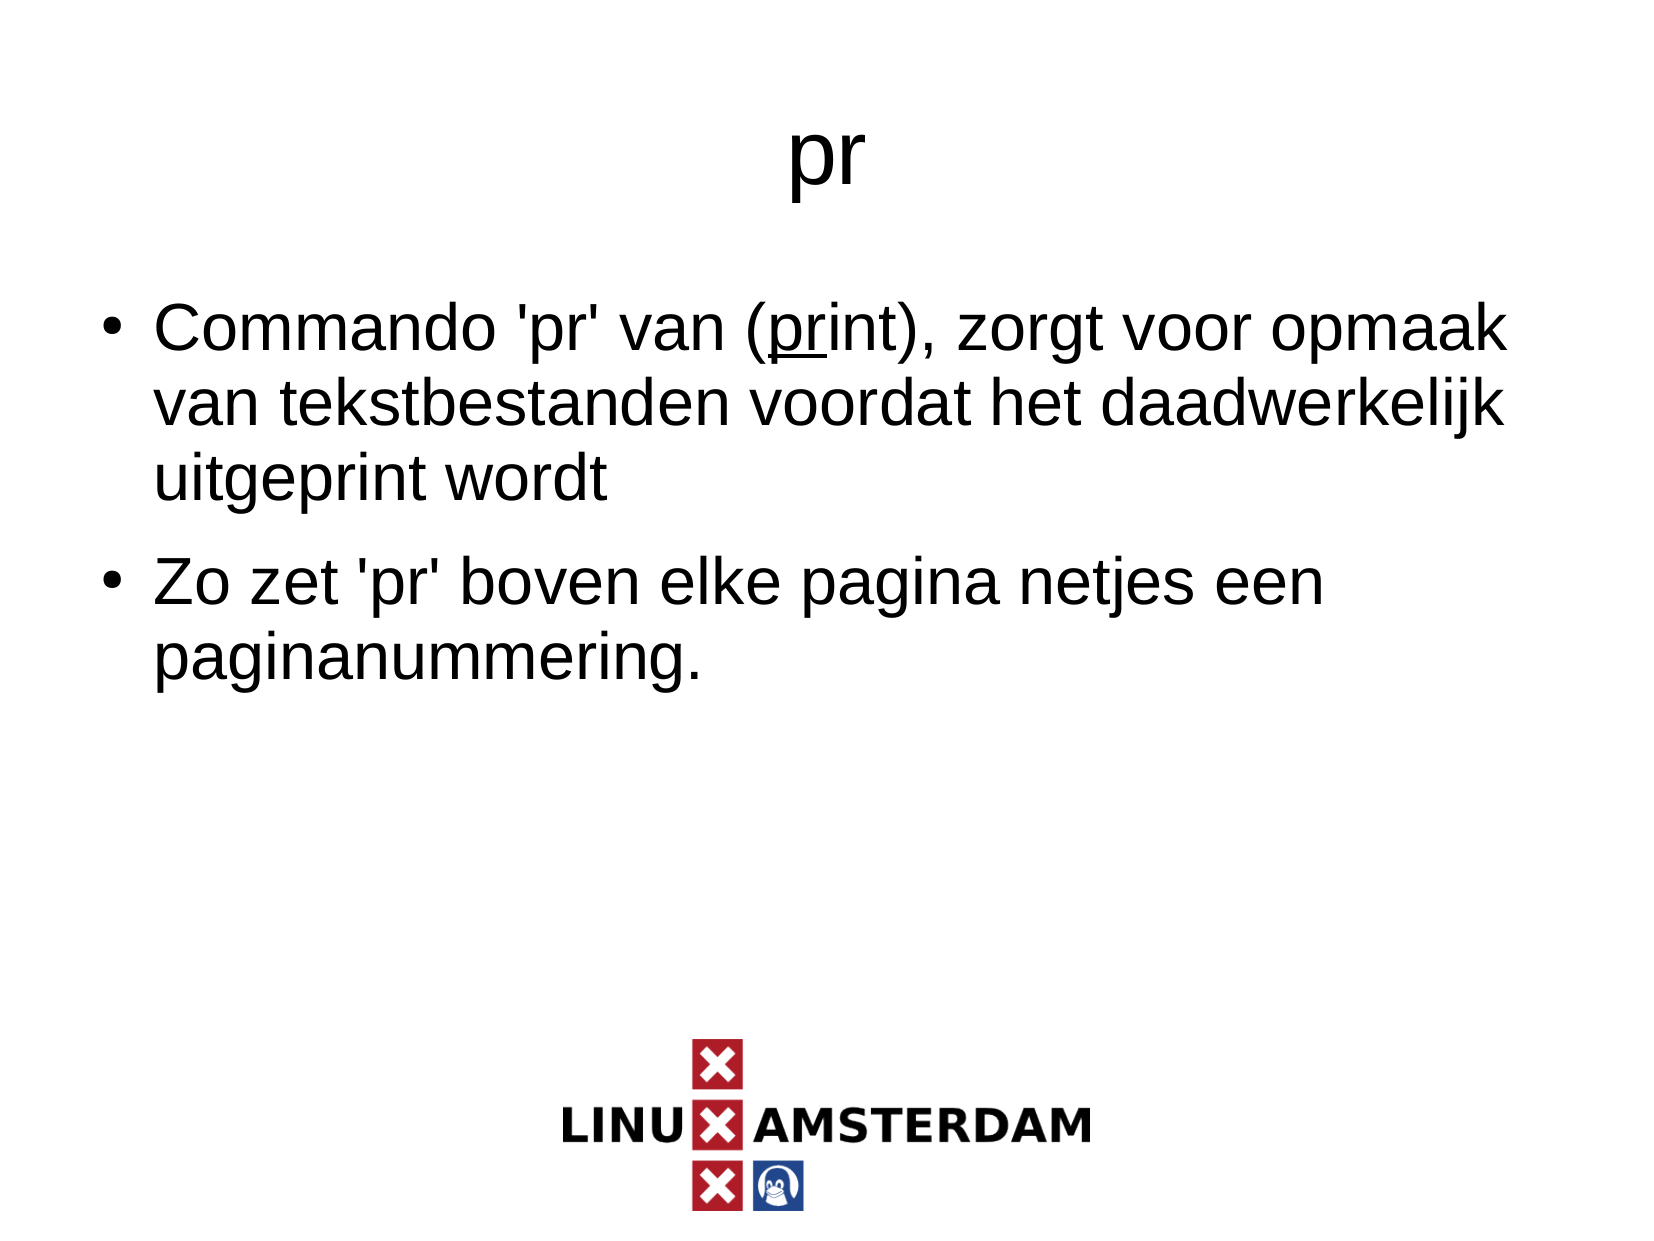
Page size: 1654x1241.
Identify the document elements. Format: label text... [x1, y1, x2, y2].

picture [563, 1039, 1090, 1211]
title pr [82, 49, 1571, 257]
list Commando 'pr' van (print), zorgt voor opmaak van tekstbestanden voordat het daadwerkelijk uitgeprint wordt Zo zet 'pr' boven elke pagina netjes een paginanummering. [82, 290, 1571, 1010]
